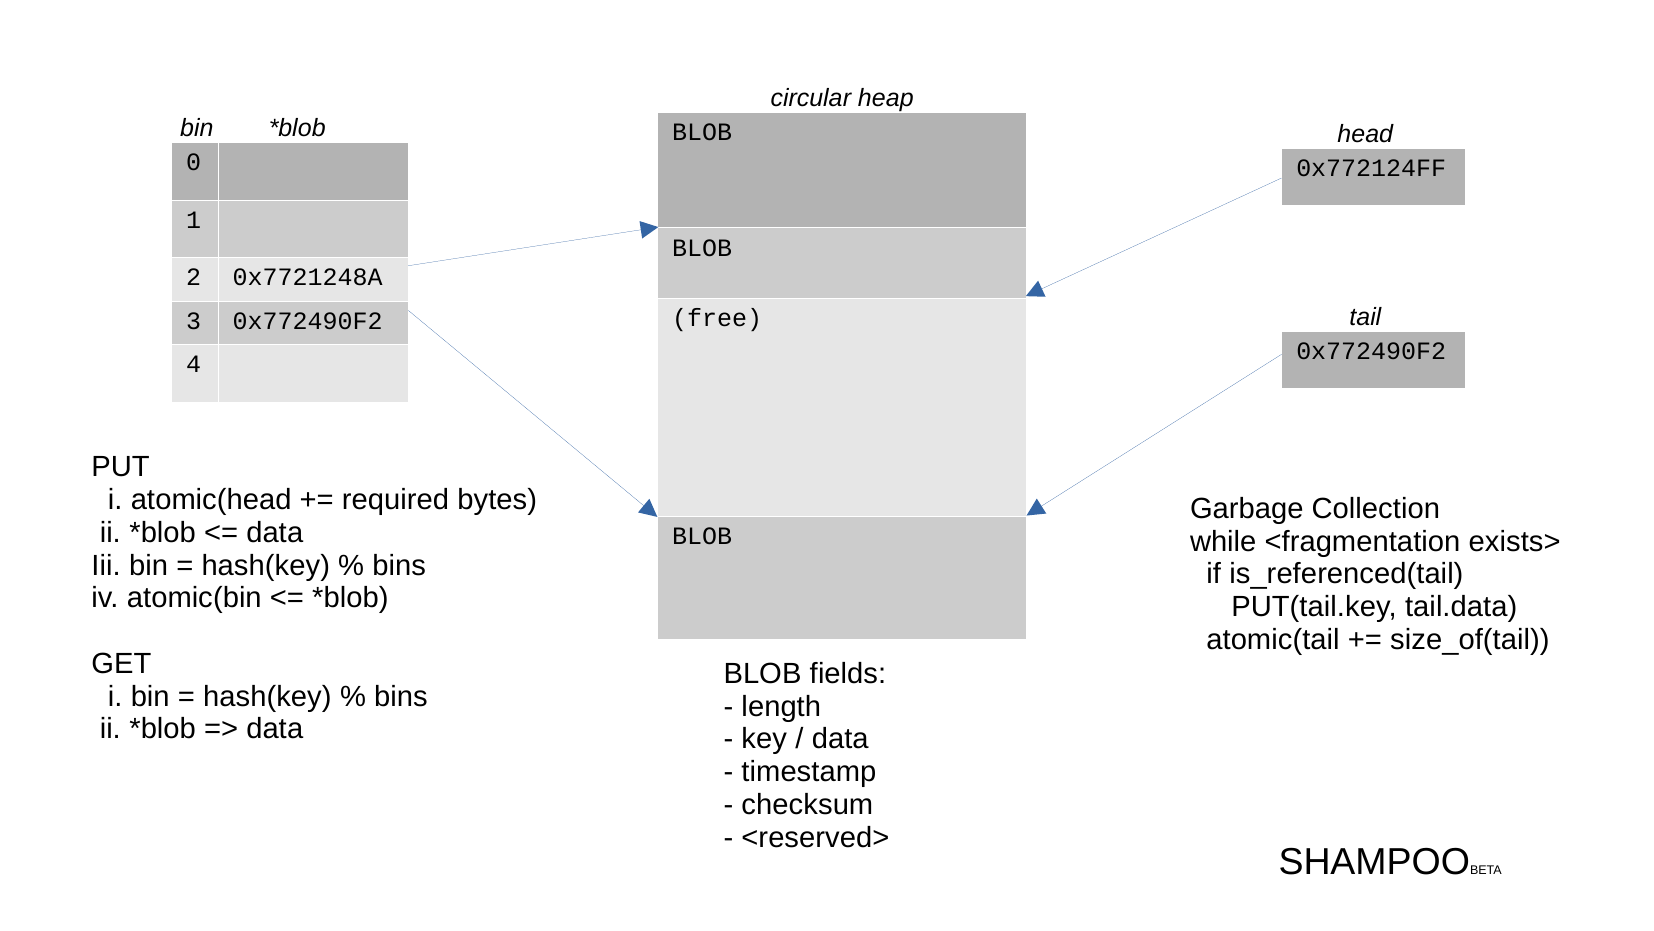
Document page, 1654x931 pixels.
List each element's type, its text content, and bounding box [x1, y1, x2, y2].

table_cell (free) [658, 299, 1026, 516]
text_box head [1322, 112, 1409, 148]
text_box SHAMPOOBETA [1263, 832, 1517, 890]
text_box BLOB fields: - length - key / data - timestamp - checksum - <reserved> [708, 649, 945, 862]
text_box PUT i. atomic(head += required bytes) ii. *blob <= data Iii. bin = hash(key) % bins iv. atomic(bin <= *blob) GET i. bin = hash(key) % bins ii. *blob => data [76, 442, 613, 784]
table_cell 0x772490F2 [219, 302, 408, 344]
table_header 0x772490F2 [1282, 332, 1465, 388]
table_cell 0x7721248A [219, 258, 408, 301]
table_cell [219, 345, 408, 402]
table_header 0x772124FF [1282, 149, 1465, 205]
table_cell 1 [172, 201, 218, 257]
table_cell 4 [172, 345, 218, 402]
table_header [219, 143, 408, 200]
table_cell 2 [172, 258, 218, 301]
text_box Garbage Collection while <fragmentation exists> if is_referenced(tail) PUT(tail.key, tail.data) atomic(tail += size_of(tail)) [1175, 484, 1613, 892]
text_box *blob [253, 106, 341, 150]
table_cell BLOB [658, 228, 1026, 298]
table_cell BLOB [658, 517, 1026, 639]
table_header BLOB [658, 113, 1026, 227]
table_header 0 [172, 150, 218, 200]
text_box circular heap [755, 76, 930, 120]
table_cell 3 [172, 302, 218, 344]
text_box bin [165, 106, 253, 150]
text_box tail [1334, 295, 1397, 339]
table_cell [219, 201, 408, 257]
